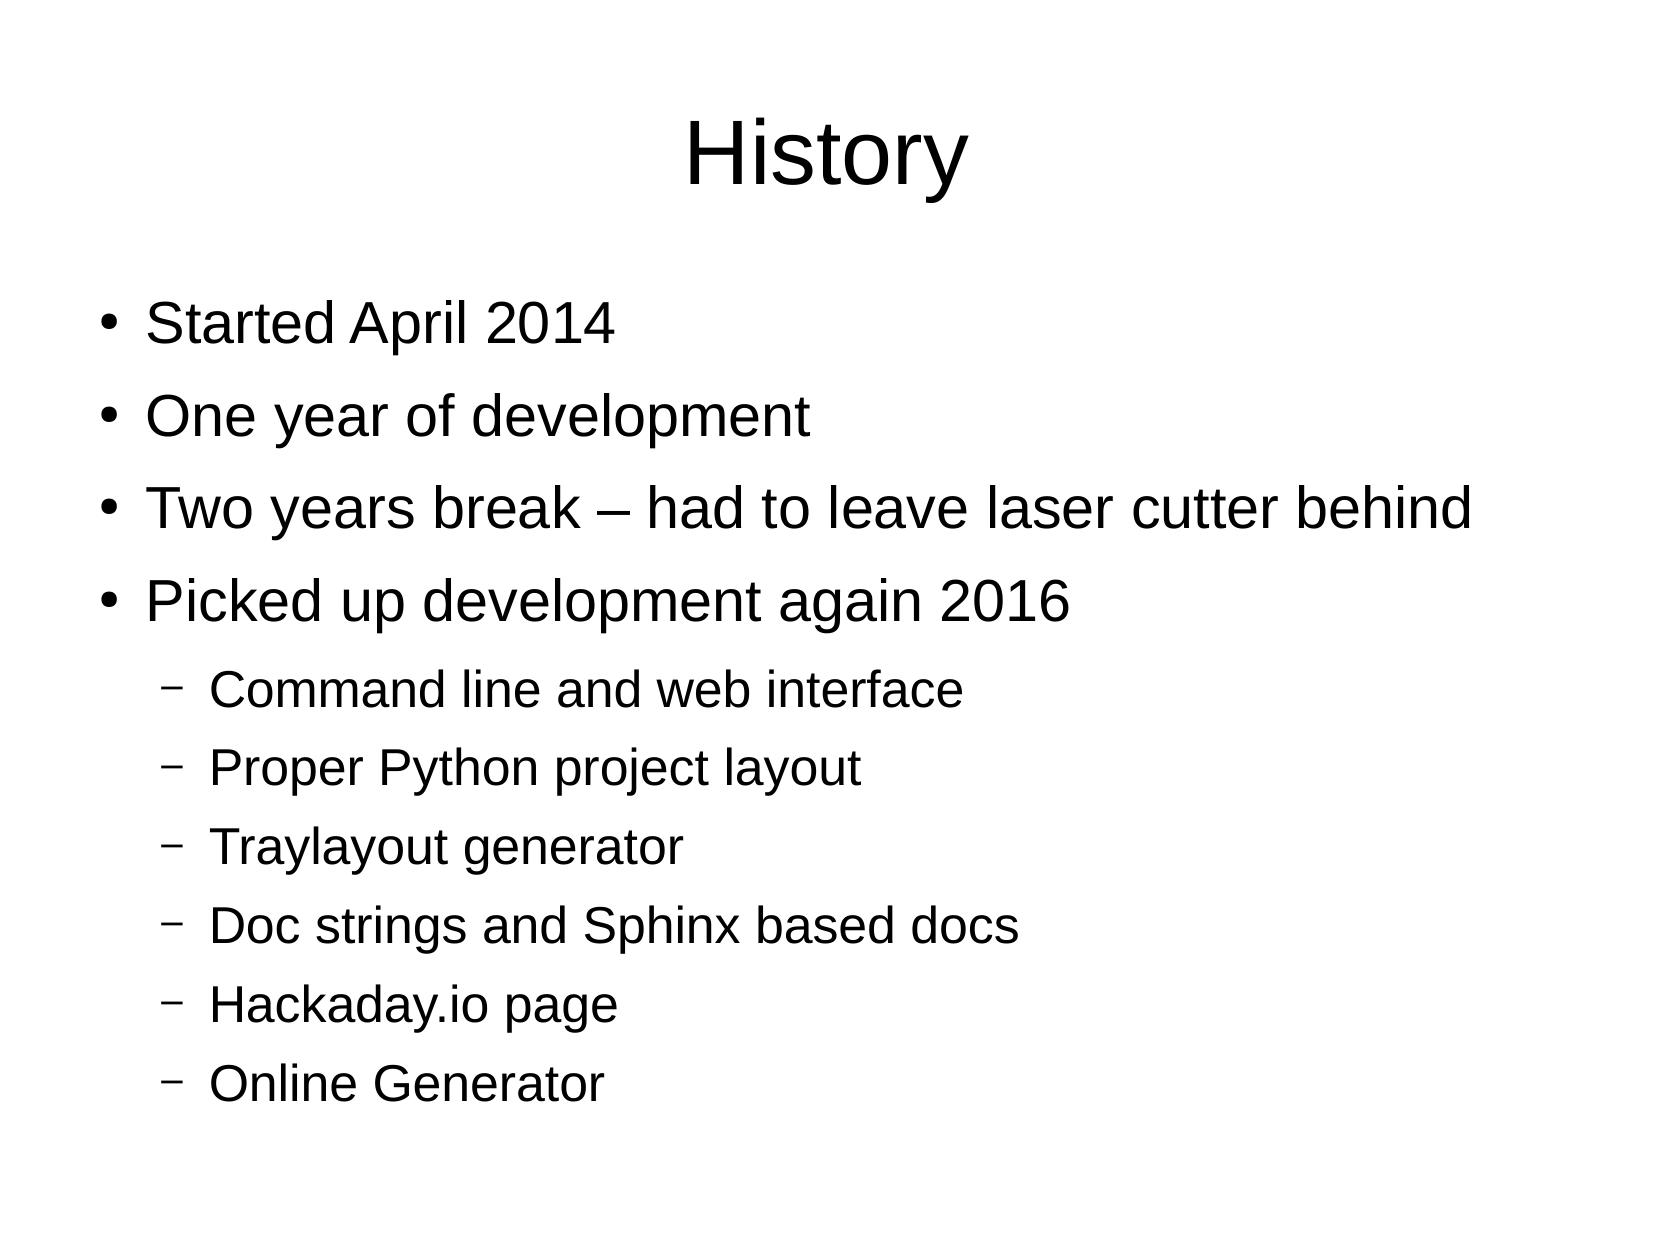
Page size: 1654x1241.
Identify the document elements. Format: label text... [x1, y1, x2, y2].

title History [82, 49, 1571, 257]
list Started April 2014 One year of development Two years break – had to leave laser cutter behind Picked up development again 2016 Command line and web interface Proper Python project layout Traylayout generator Doc strings and Sphinx based docs Hackaday.io page Online Generator [82, 290, 1571, 1123]
